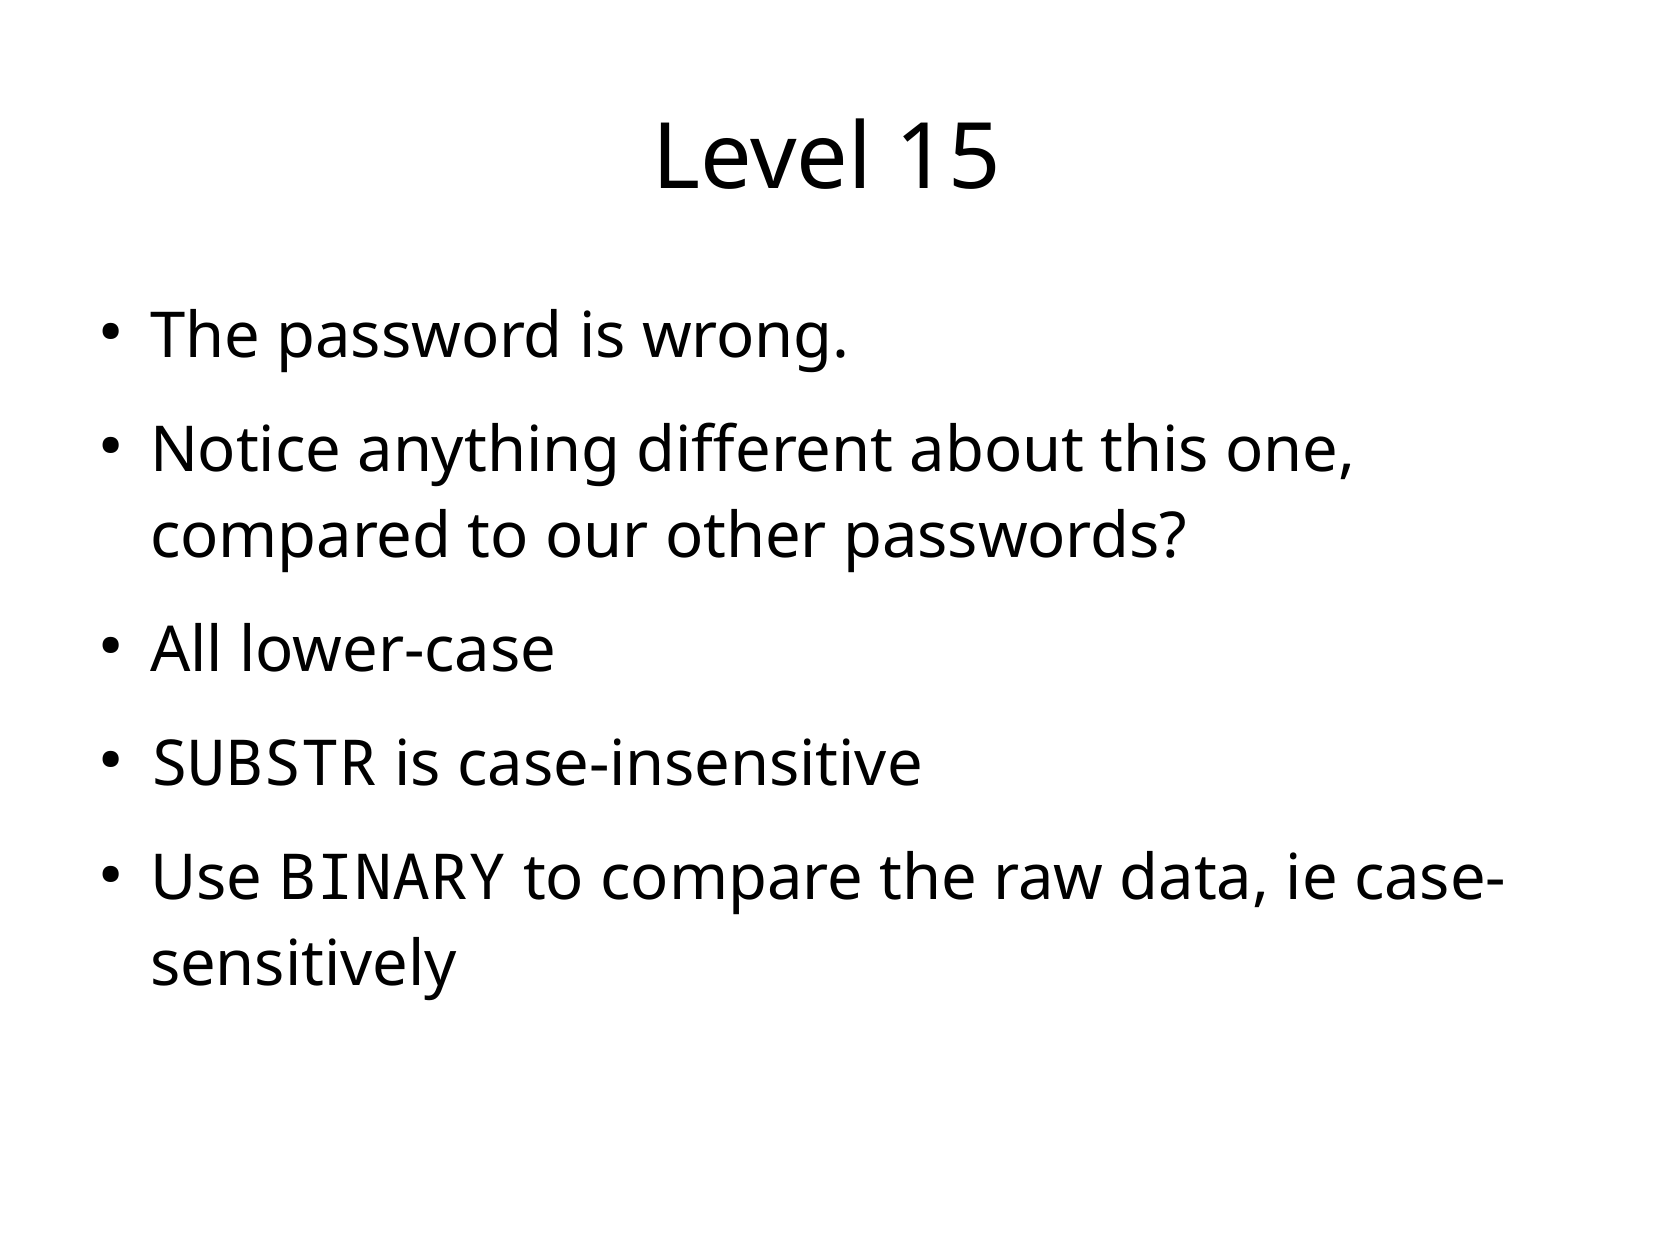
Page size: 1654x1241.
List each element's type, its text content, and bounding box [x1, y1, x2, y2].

list The password is wrong. Notice anything different about this one, compared to our other passwords? All lower-case SUBSTR is case-insensitive Use BINARY to compare the raw data, ie case-sensitively [82, 290, 1538, 1010]
title Level 15 [82, 49, 1571, 257]
